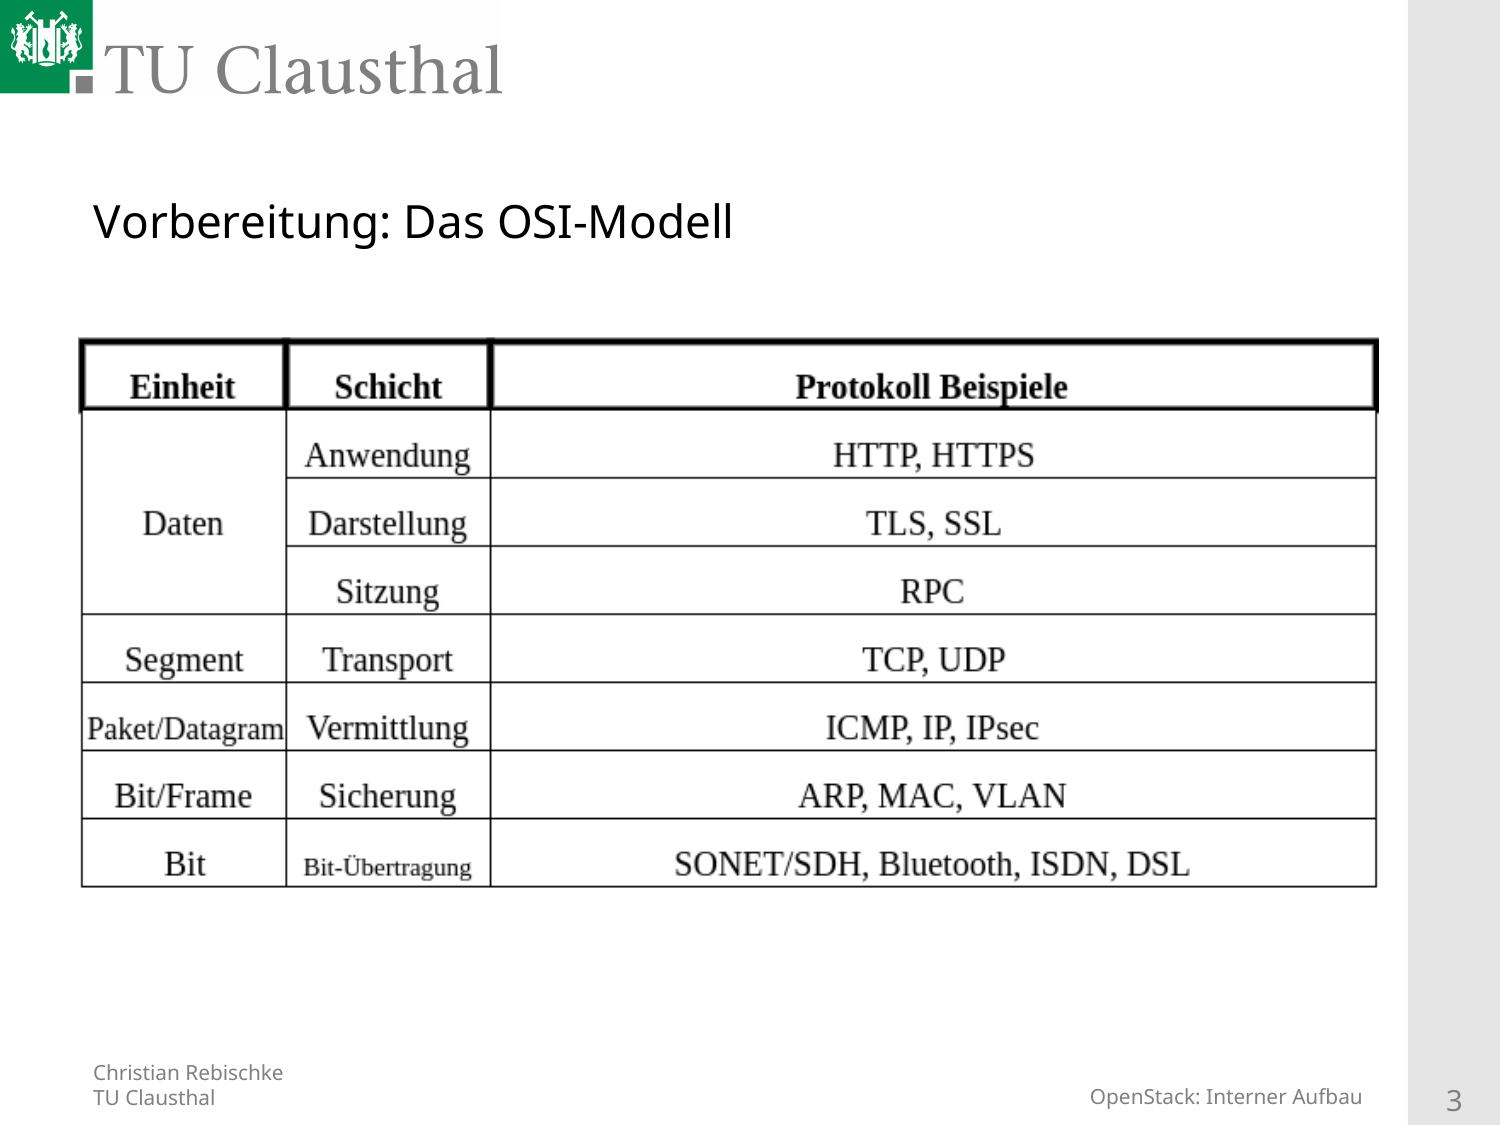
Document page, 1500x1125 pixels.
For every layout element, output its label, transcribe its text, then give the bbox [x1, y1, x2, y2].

picture [0, 0, 502, 94]
picture [78, 336, 1379, 893]
title Vorbereitung: Das OSI-Modell [79, 184, 1375, 279]
